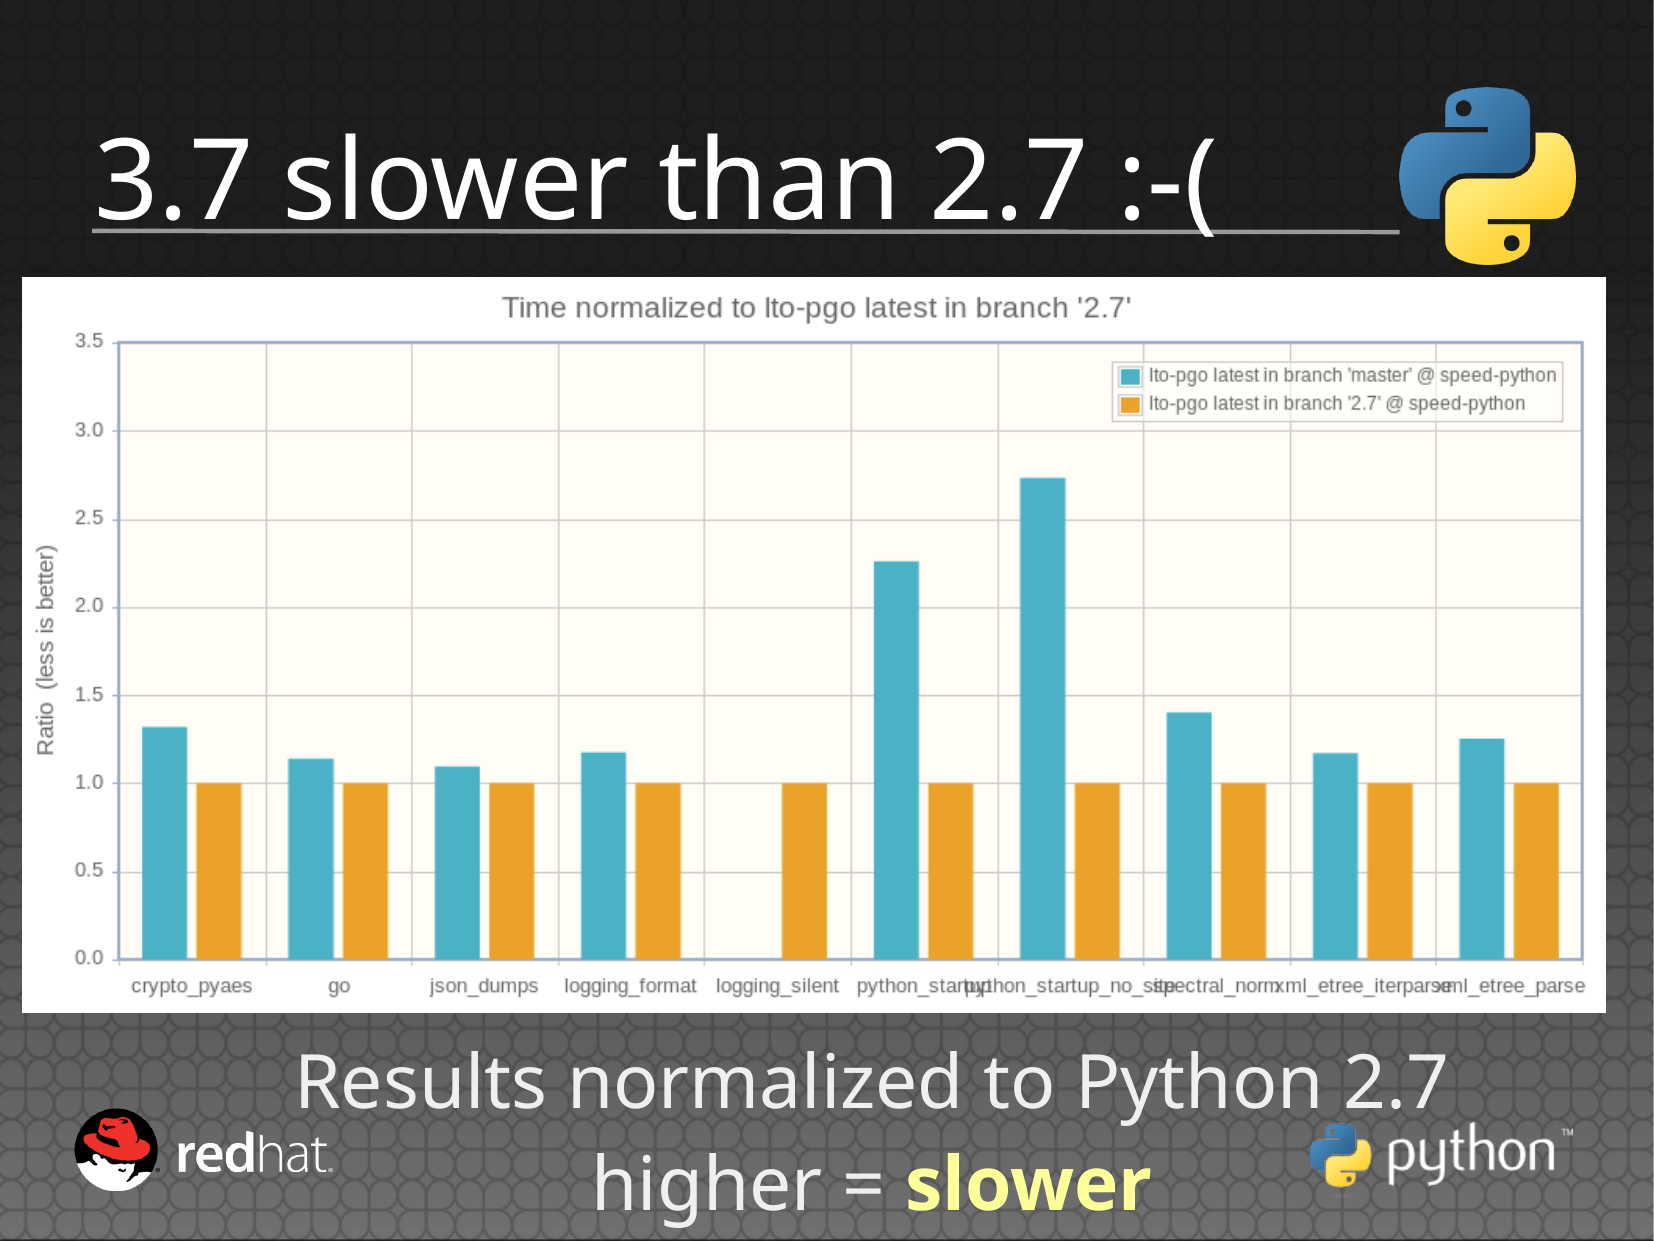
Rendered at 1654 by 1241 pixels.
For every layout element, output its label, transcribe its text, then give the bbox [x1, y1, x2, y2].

text_box Results normalized to Python 2.7 higher = slower [279, 1021, 1474, 1206]
picture [0, 0, 1654, 1241]
title 3.7 slower than 2.7 :-( [94, 100, 1426, 251]
